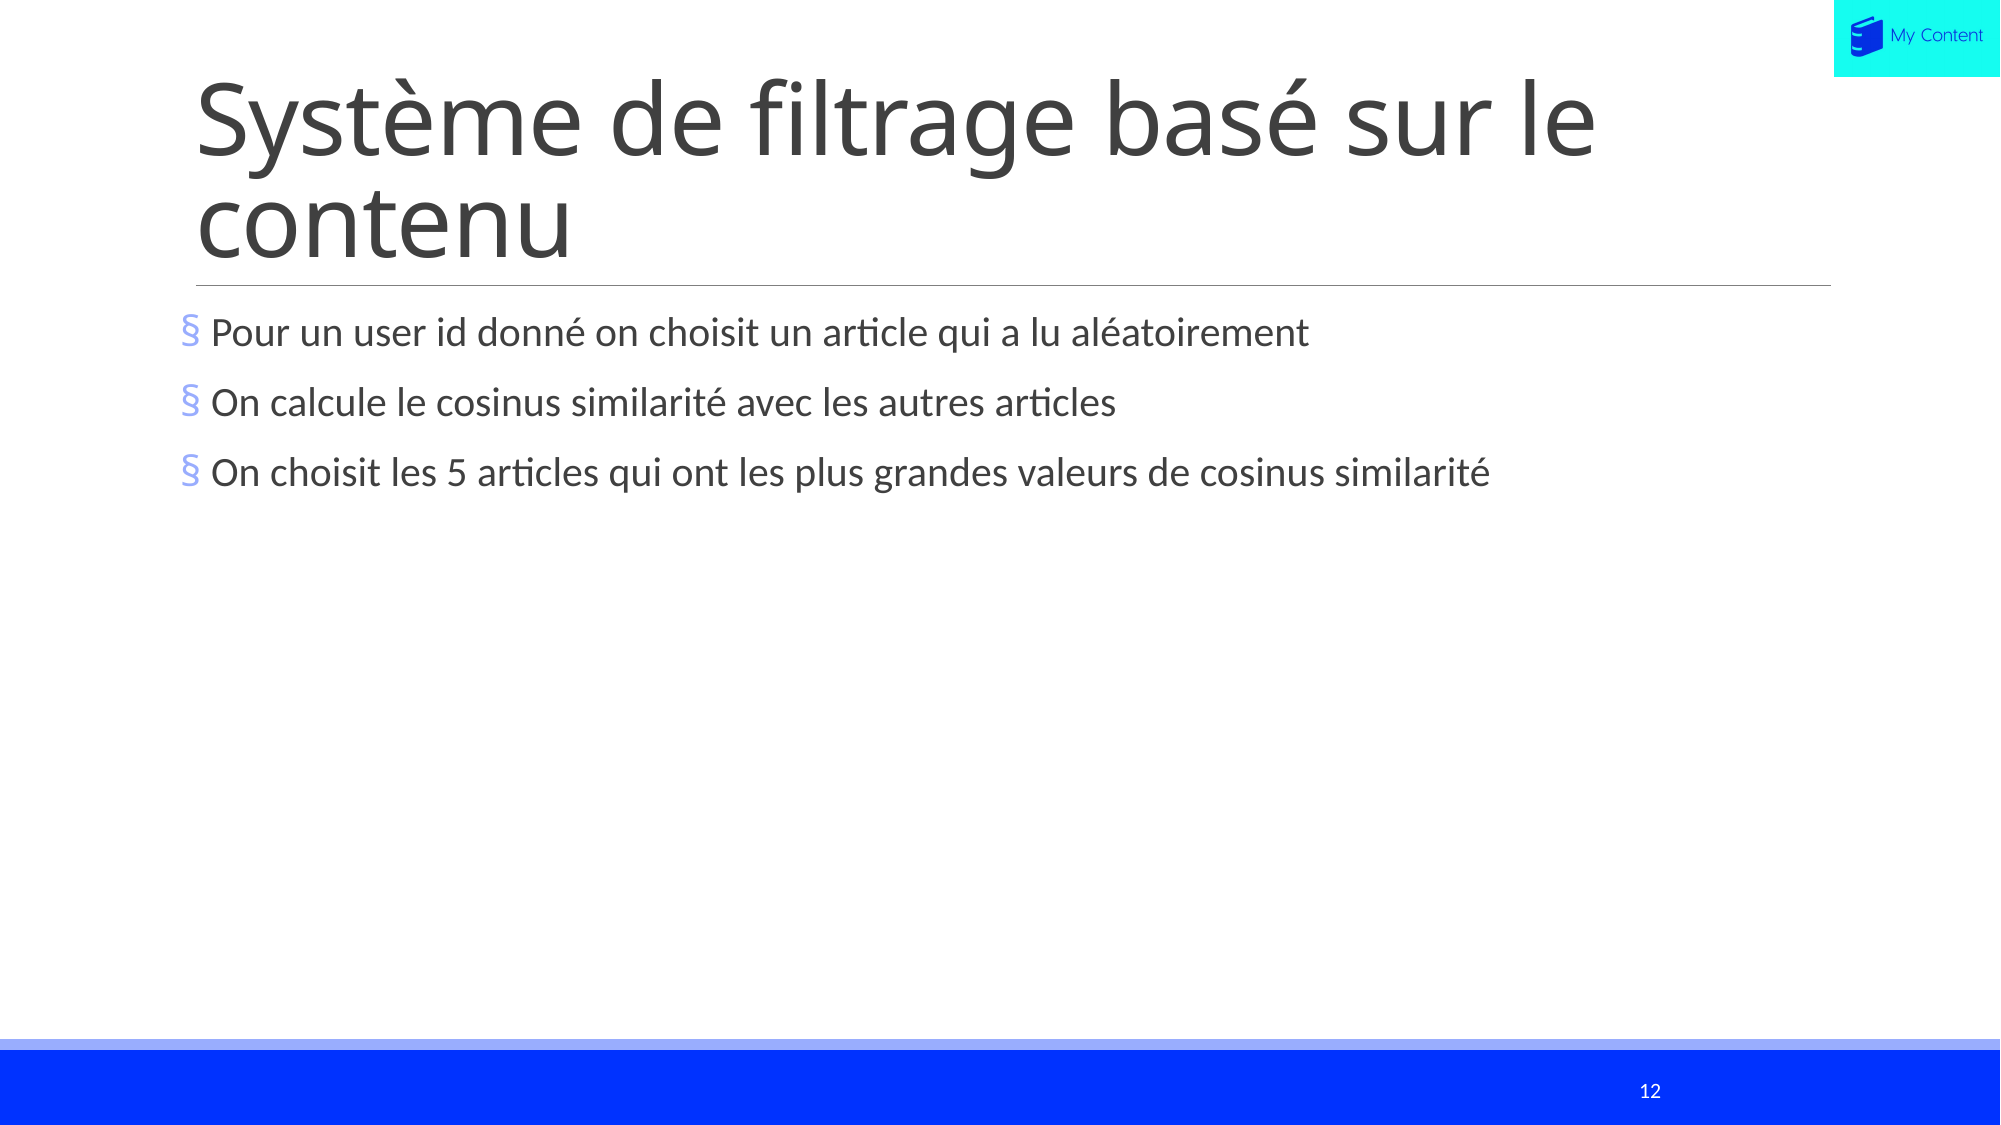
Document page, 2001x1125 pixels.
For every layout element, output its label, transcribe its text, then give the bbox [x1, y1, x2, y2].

text_box [1624, 1059, 1840, 1120]
list Pour un user id donné on choisit un article qui a lu aléatoirement On calcule le cosinus similarité avec les autres articles On choisit les 5 articles qui ont les plus grandes valeurs de cosinus similarité [180, 302, 1831, 963]
title Système de filtrage basé sur le contenu [180, 47, 1831, 286]
picture [1834, 0, 2000, 77]
